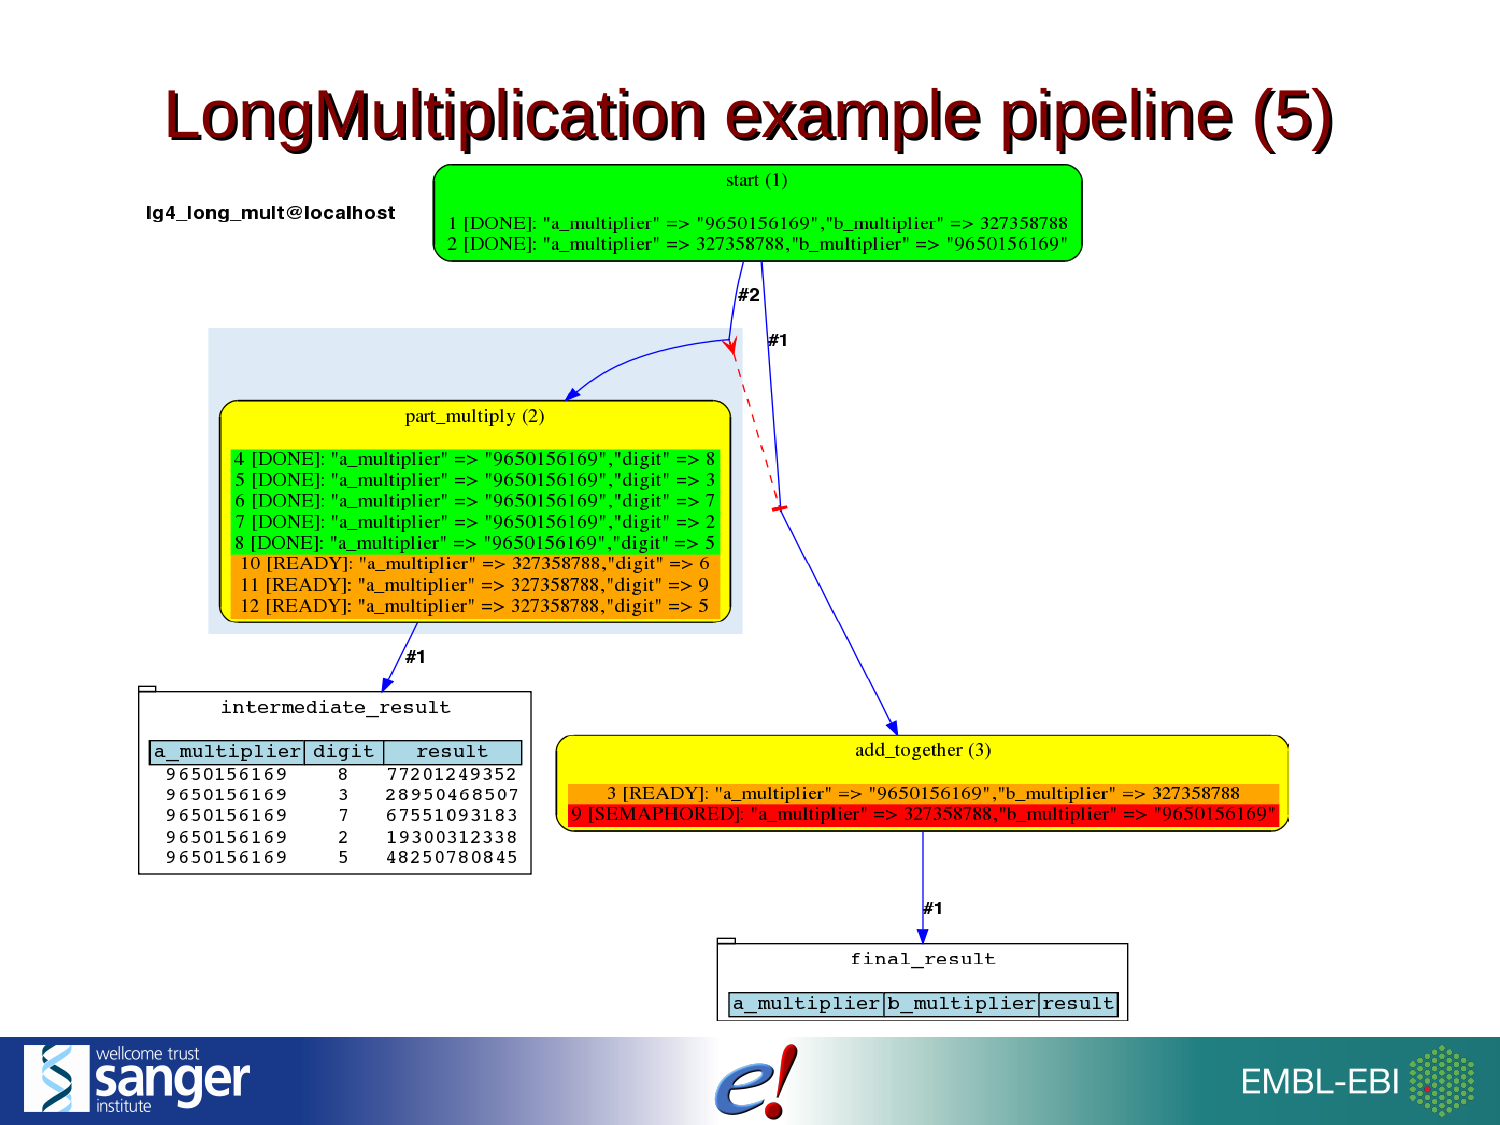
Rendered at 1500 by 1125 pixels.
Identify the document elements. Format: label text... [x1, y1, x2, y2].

text_box LongMultiplication example pipeline (5) [133, 75, 1366, 152]
picture [136, 164, 1289, 1021]
picture [0, 1037, 1500, 1125]
